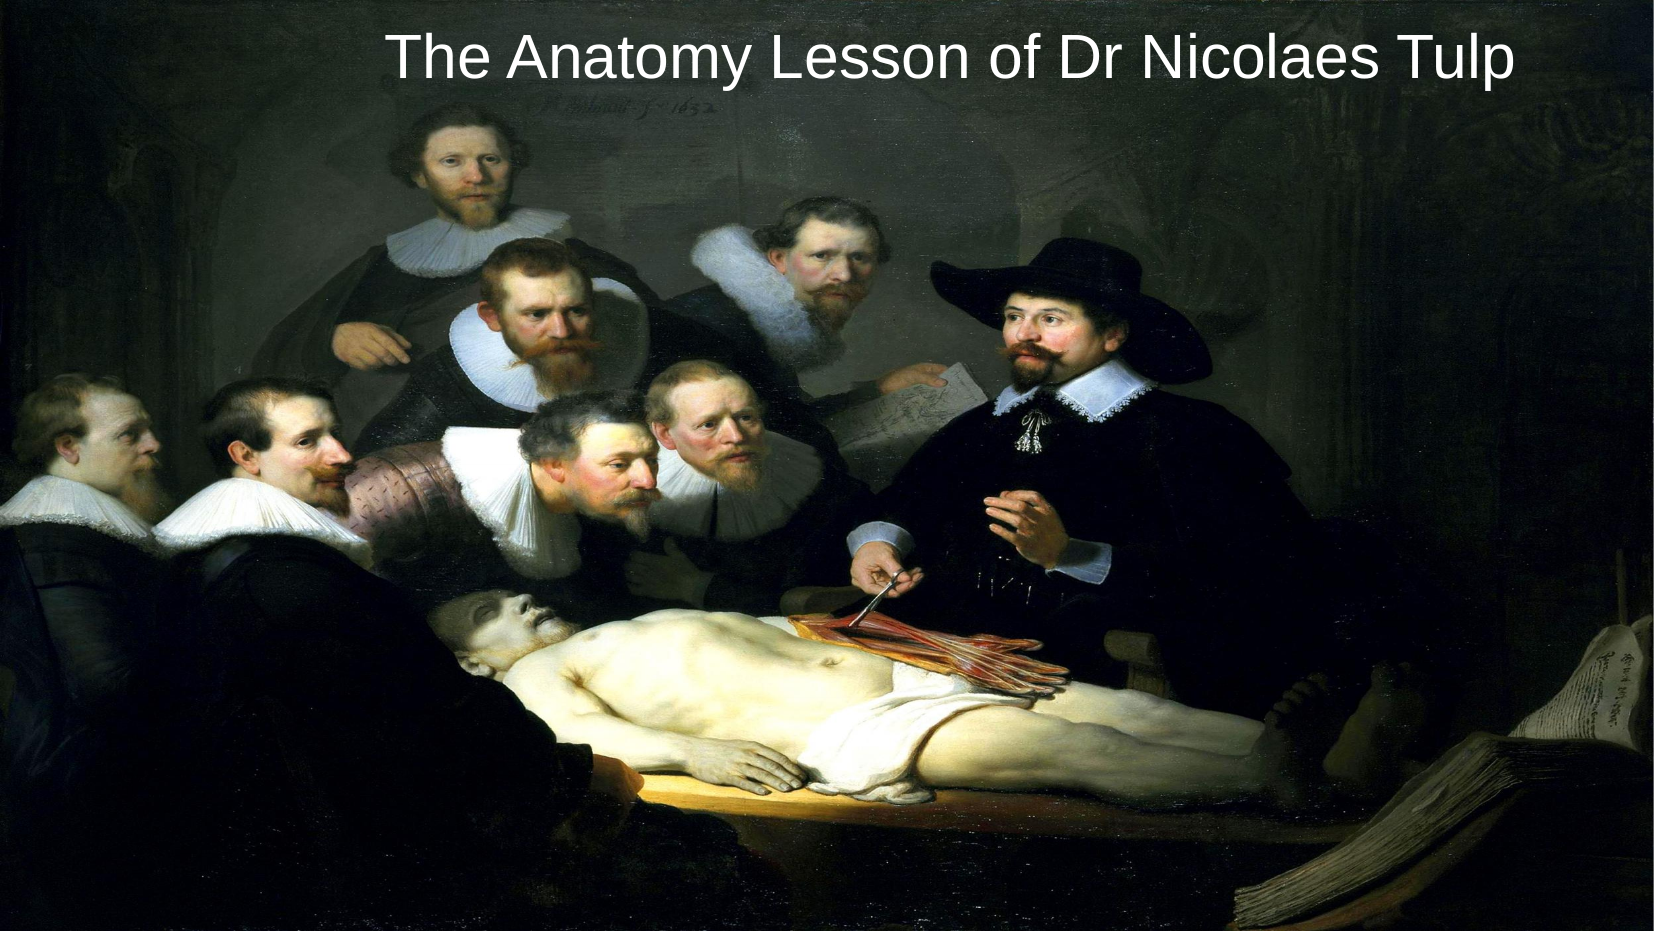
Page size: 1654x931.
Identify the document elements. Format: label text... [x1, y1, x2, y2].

title The Anatomy Lesson of Dr Nicolaes Tulp [206, 0, 1654, 136]
picture [0, 0, 1654, 931]
